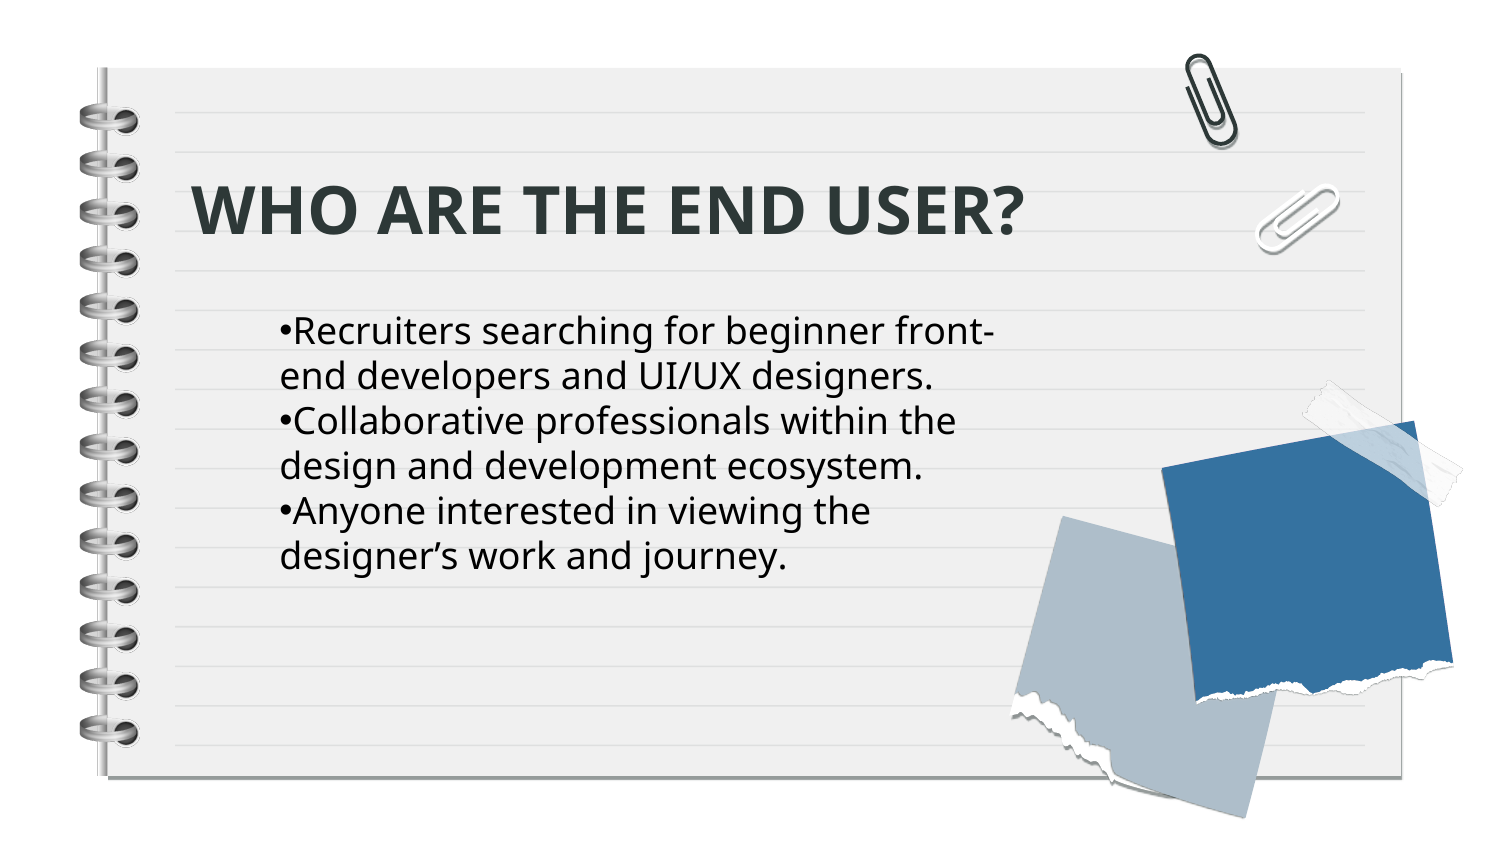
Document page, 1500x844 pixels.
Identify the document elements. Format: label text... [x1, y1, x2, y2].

text_box [1009, 439, 1454, 819]
text_box Recruiters searching for beginner front-end developers and UI/UX designers. Collaborative professionals within the design and development ecosystem. Anyone interested in viewing the designer’s work and journey. [264, 299, 1015, 588]
picture [1295, 352, 1471, 535]
text_box [1255, 183, 1340, 251]
text_box [1185, 53, 1238, 146]
title WHO ARE THE END USER? [82, 153, 1136, 187]
